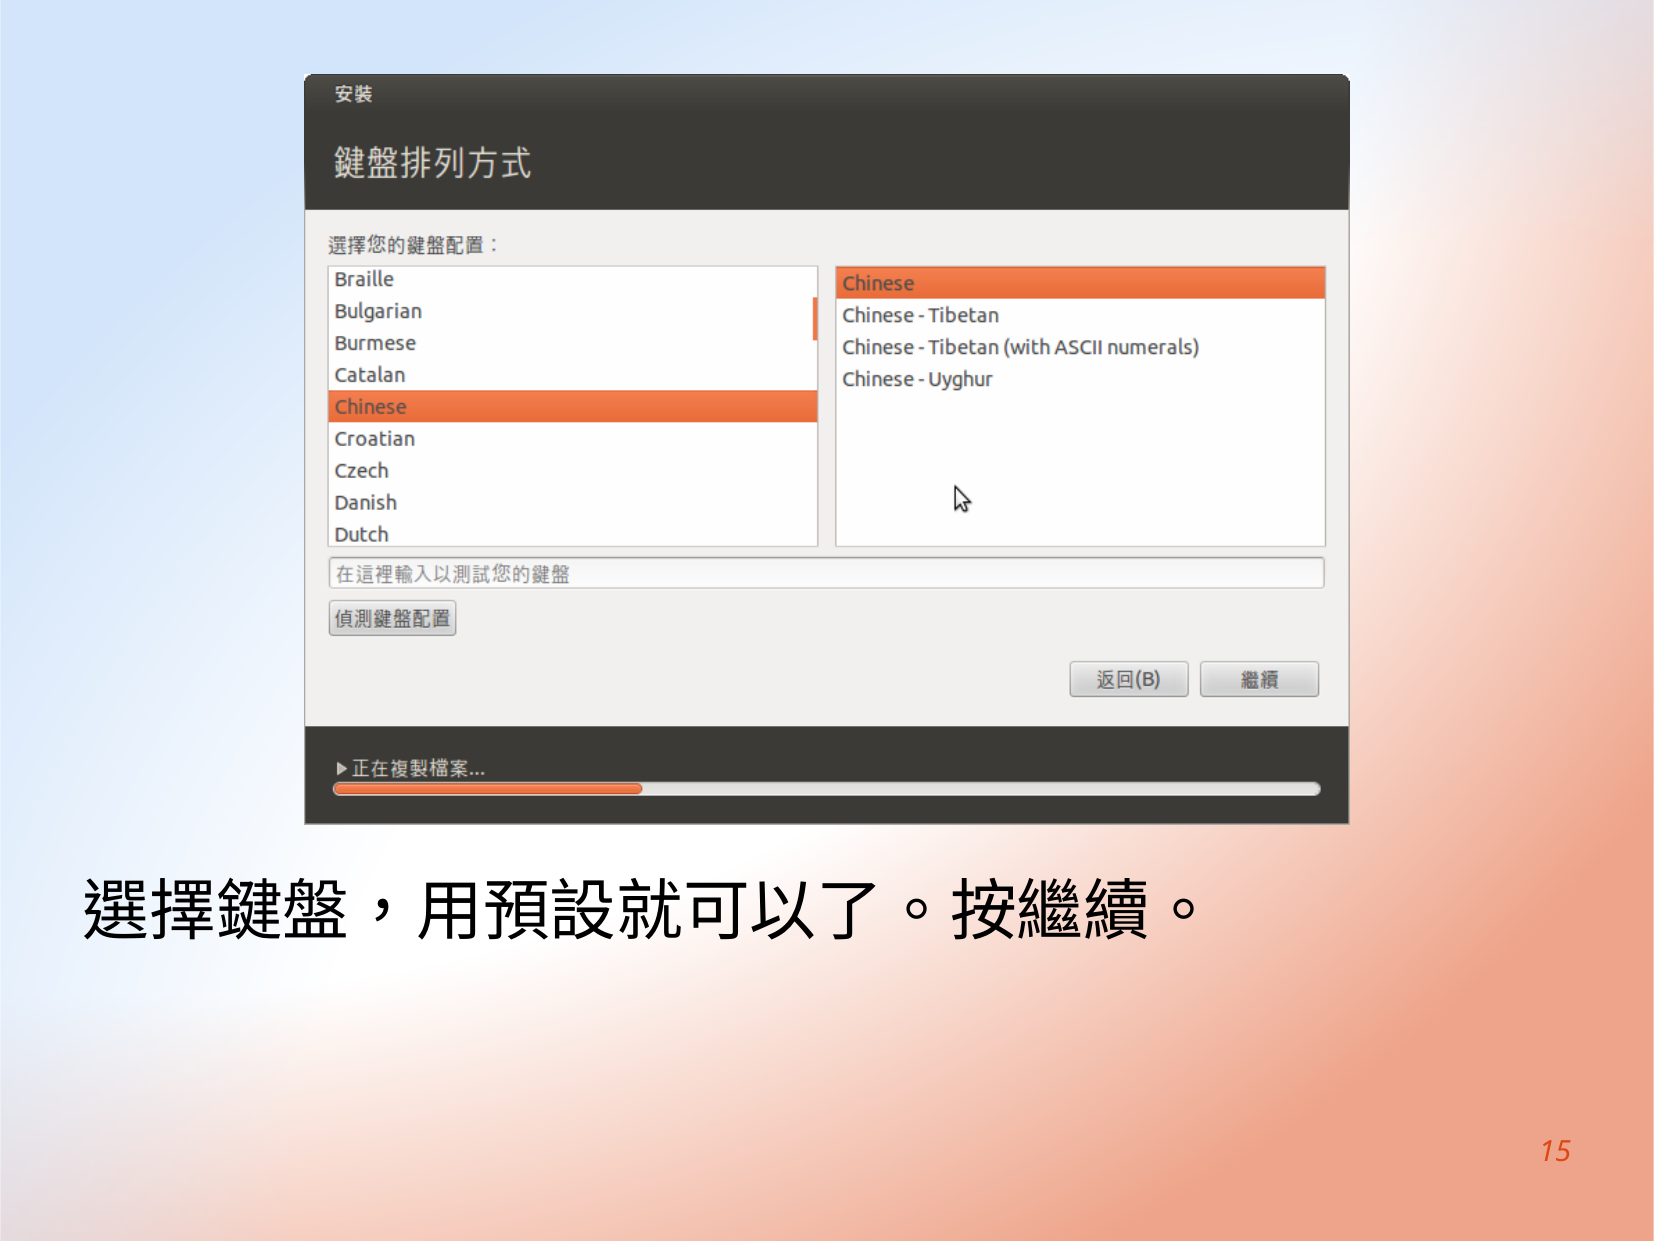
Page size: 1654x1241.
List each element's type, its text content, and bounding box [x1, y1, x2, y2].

picture [0, 0, 1654, 1241]
list 選擇鍵盤，用預設就可以了。按繼續。 [82, 857, 1571, 1201]
